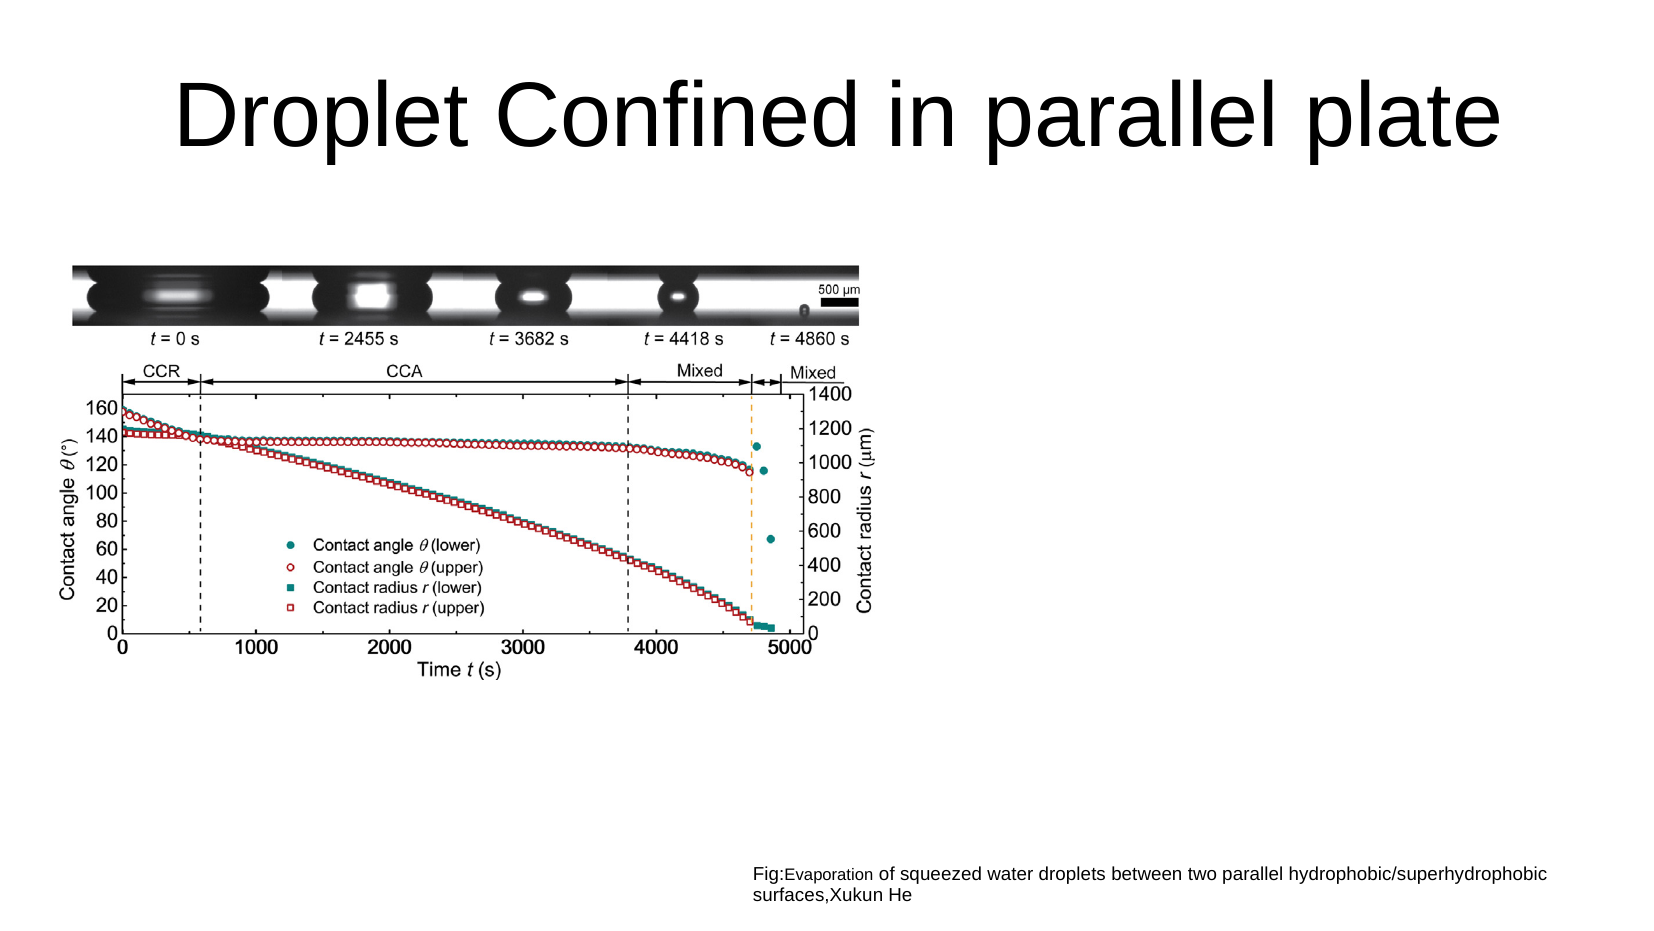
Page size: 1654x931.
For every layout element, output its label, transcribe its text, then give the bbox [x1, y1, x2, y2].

title Droplet Confined in parallel plate [82, 37, 1571, 193]
text_box Fig:Evaporation of squeezed water droplets between two parallel hydrophobic/superhydrophobic surfaces,Xukun He [738, 856, 1625, 914]
picture [59, 265, 875, 680]
